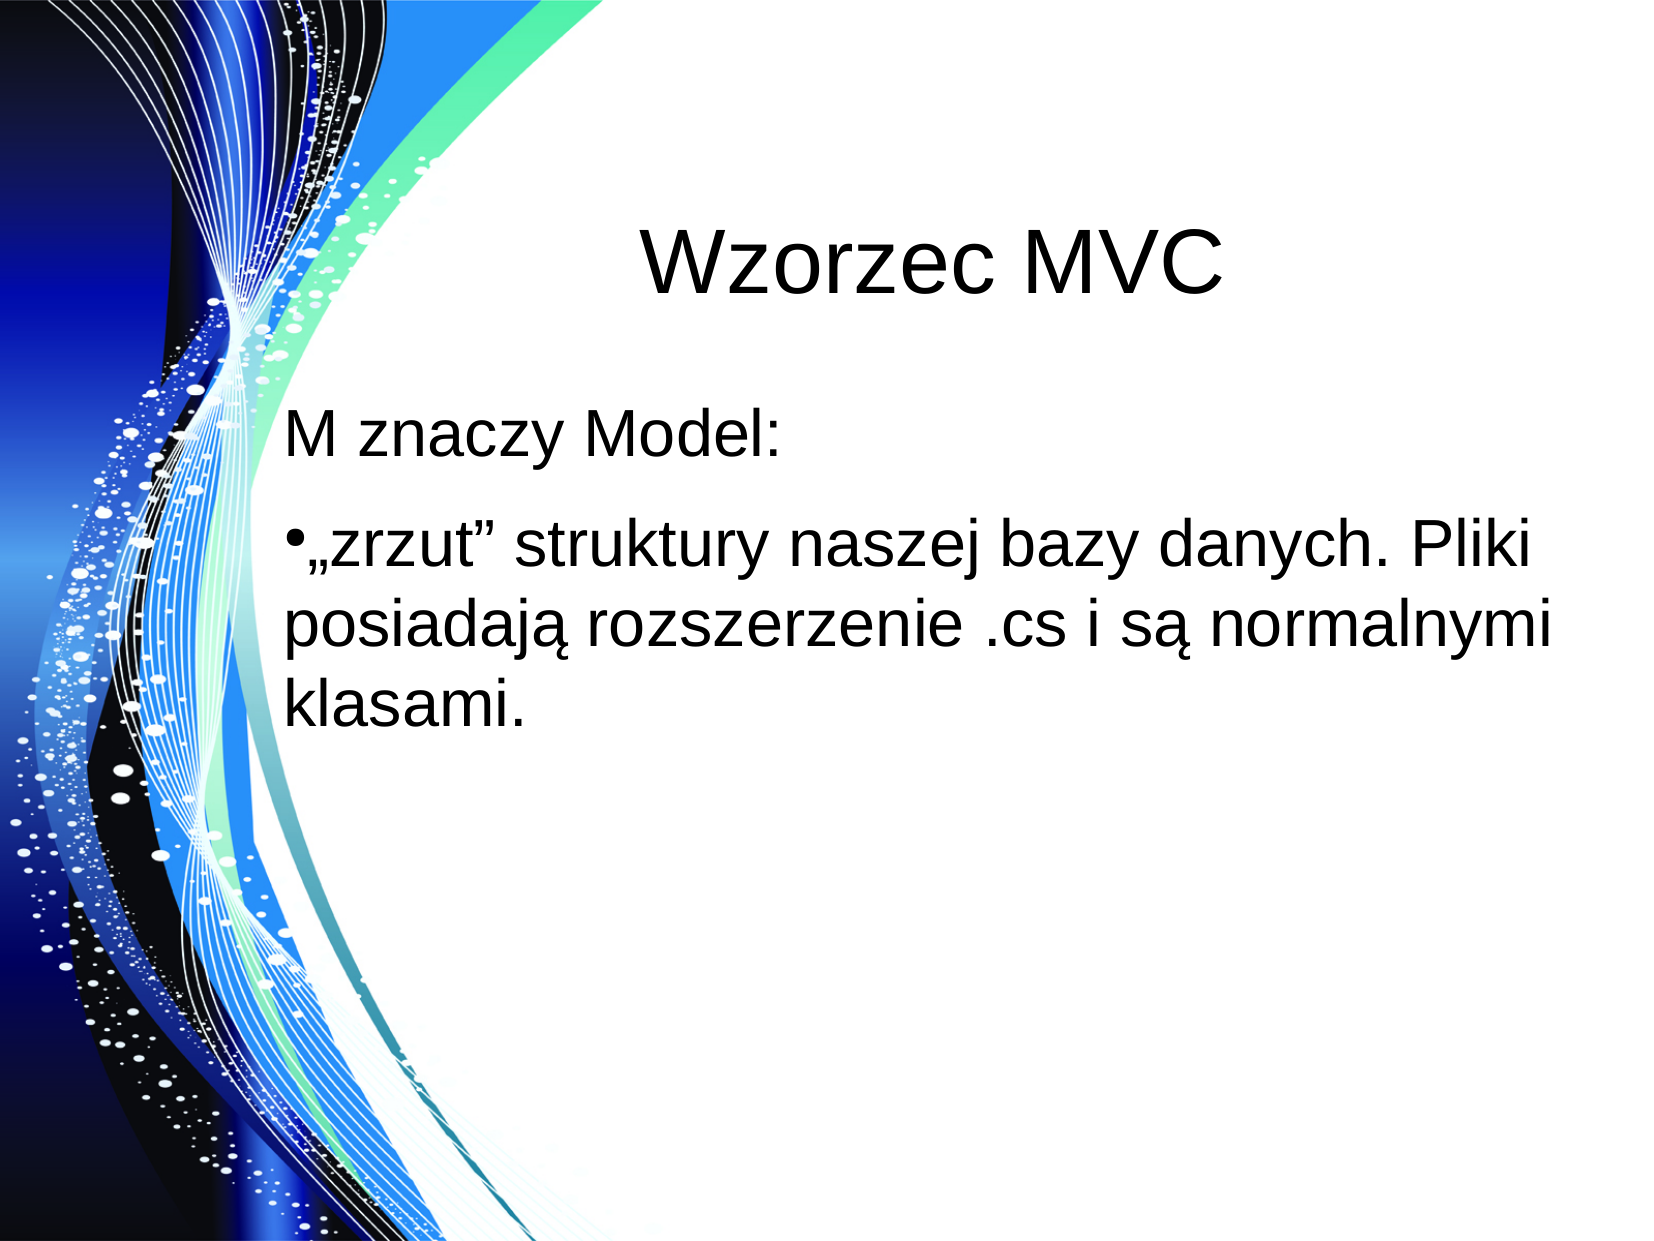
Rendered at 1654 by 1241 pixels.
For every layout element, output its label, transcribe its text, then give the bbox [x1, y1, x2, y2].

picture [0, 0, 1654, 1241]
title Wzorzec MVC [188, 153, 1654, 361]
list M znaczy Model: „zrzut” struktury naszej bazy danych. Pliki posiadają rozszerzenie .cs i są normalnymi klasami. [283, 389, 1654, 1109]
